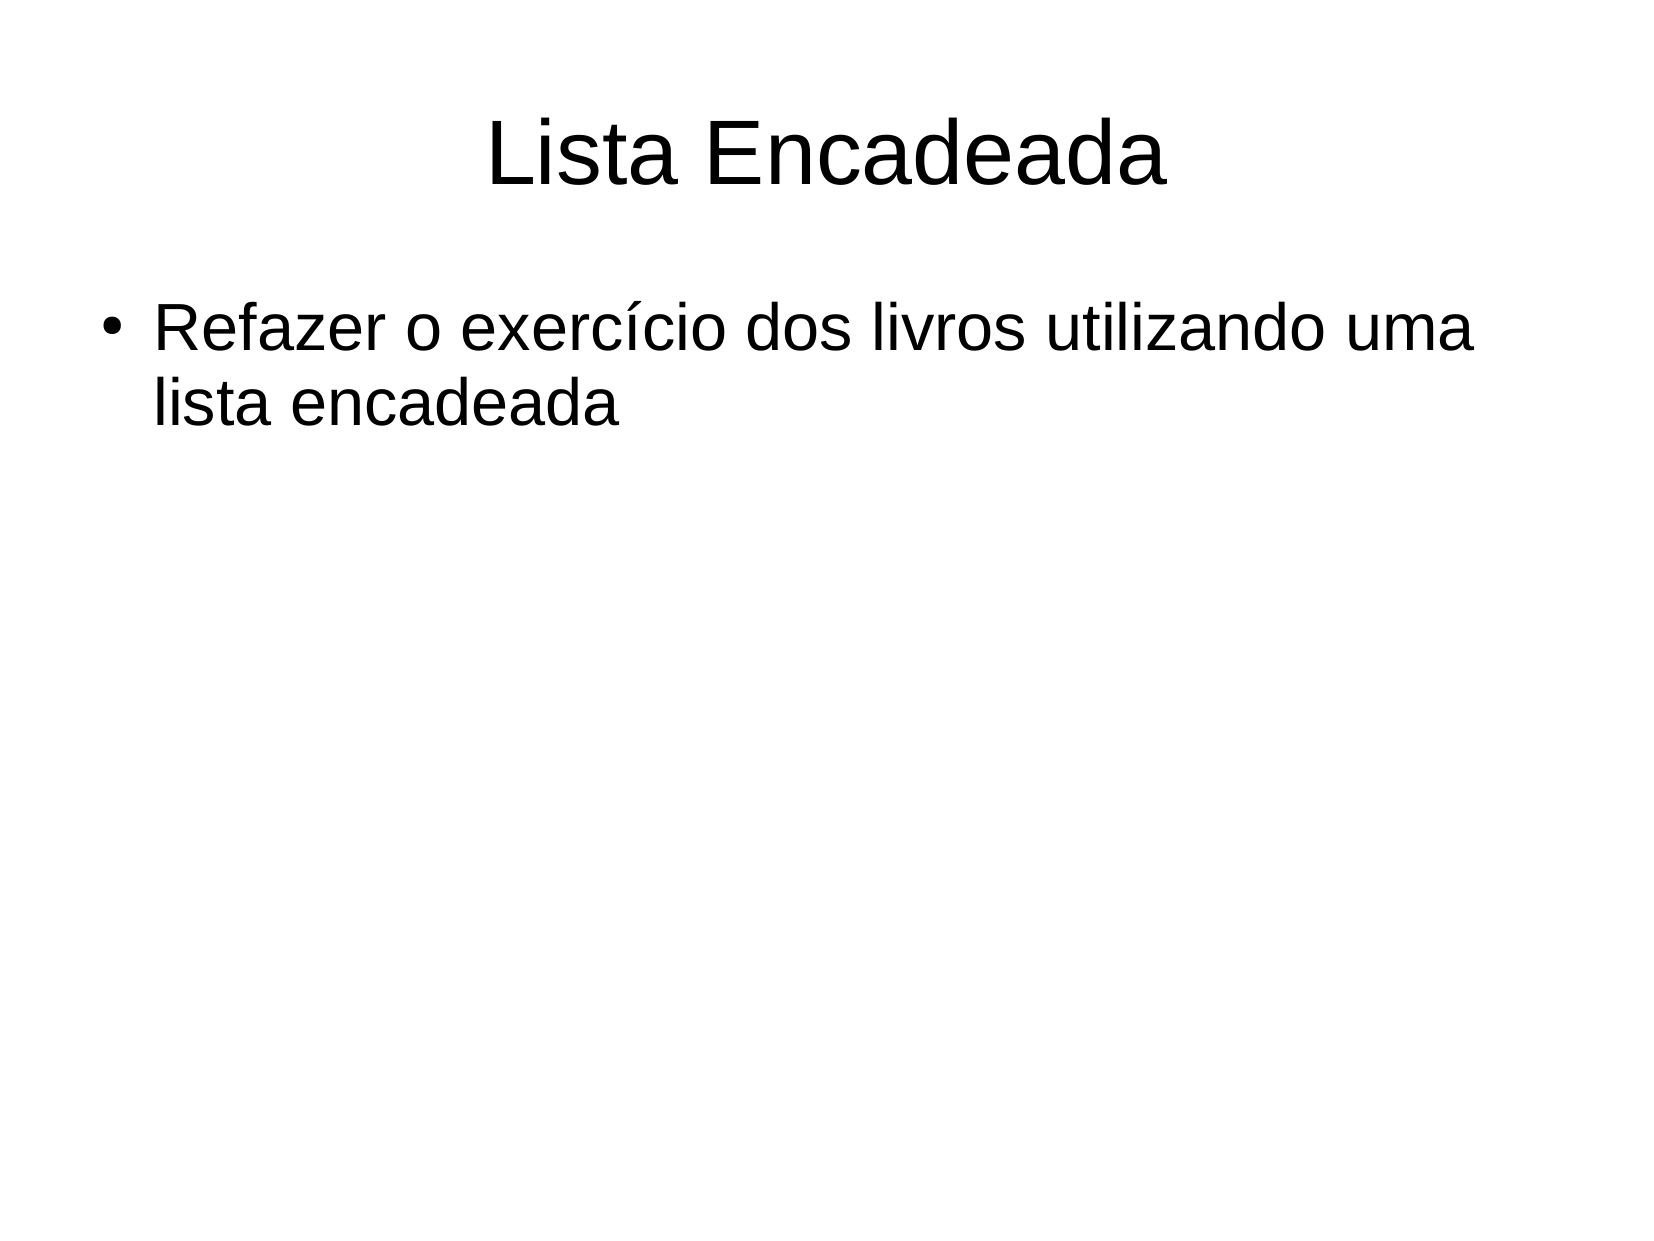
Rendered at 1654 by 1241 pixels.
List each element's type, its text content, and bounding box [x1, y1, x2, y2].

list Refazer o exercício dos livros utilizando uma lista encadeada [82, 290, 1571, 1010]
title Lista Encadeada [82, 49, 1571, 257]
